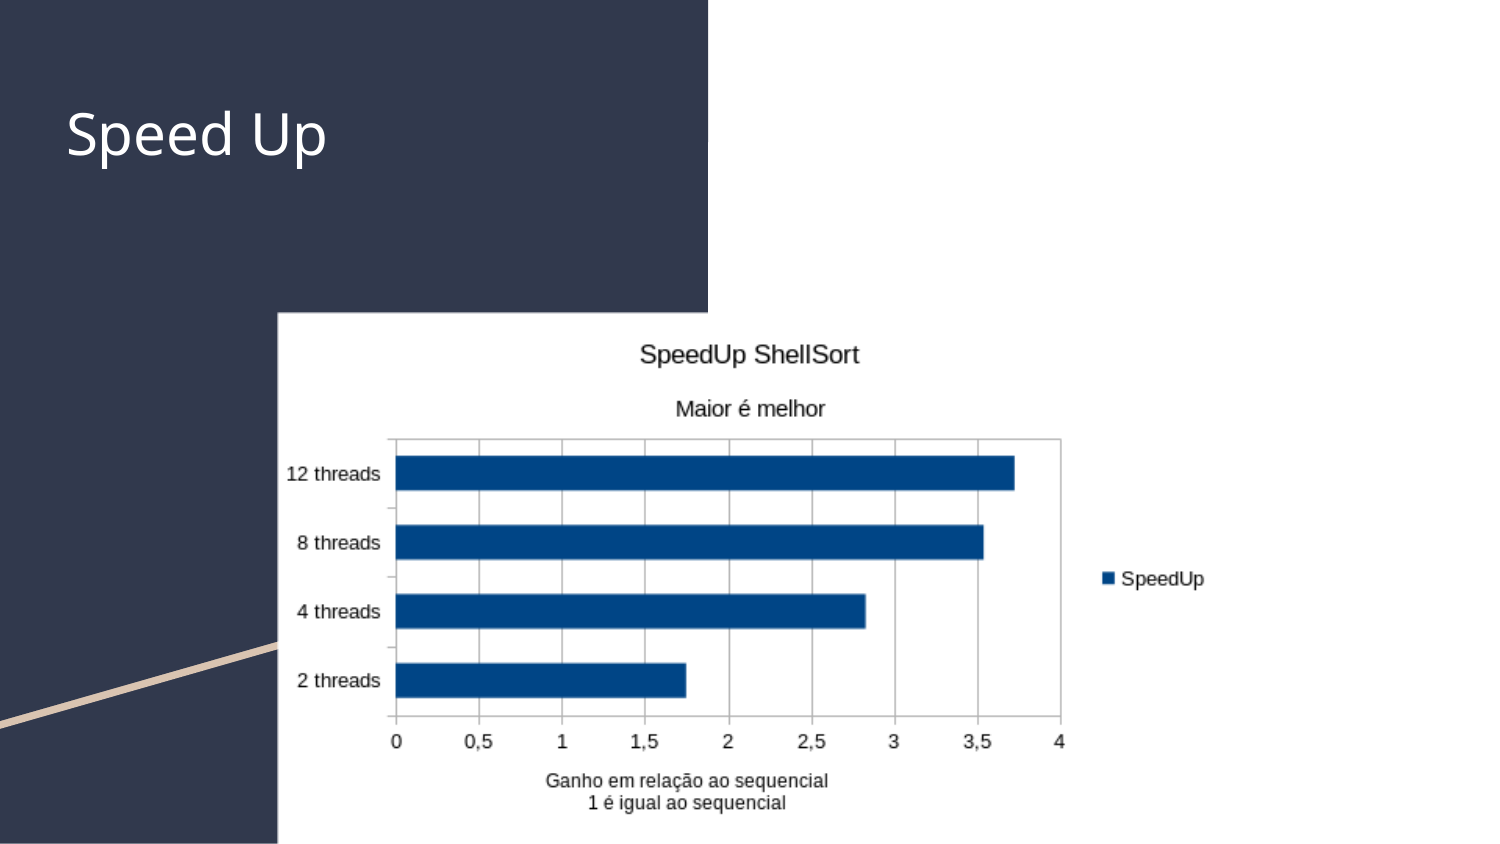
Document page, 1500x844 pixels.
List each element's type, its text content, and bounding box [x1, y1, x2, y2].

title Speed Up [51, 82, 660, 494]
picture [277, 312, 1223, 844]
